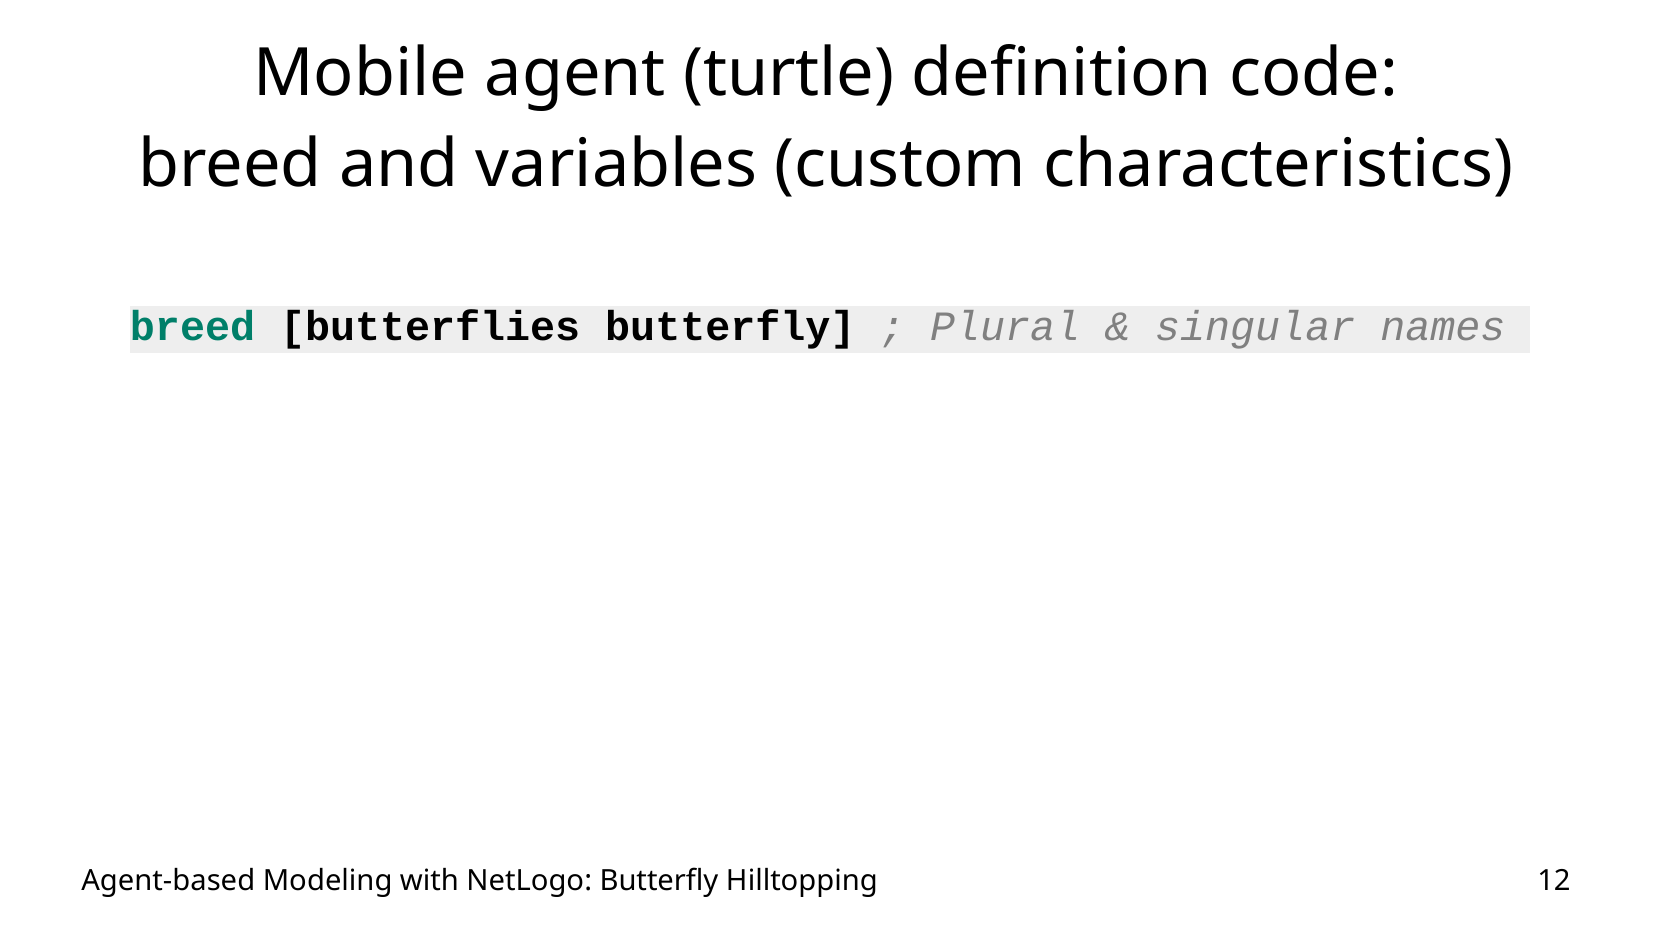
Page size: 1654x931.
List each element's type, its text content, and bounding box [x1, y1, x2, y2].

title Mobile agent (turtle) definition code: breed and variables (custom characteristics) [82, 24, 1571, 205]
list breed [butterflies butterfly] ; Plural & singular names [129, 306, 1619, 846]
